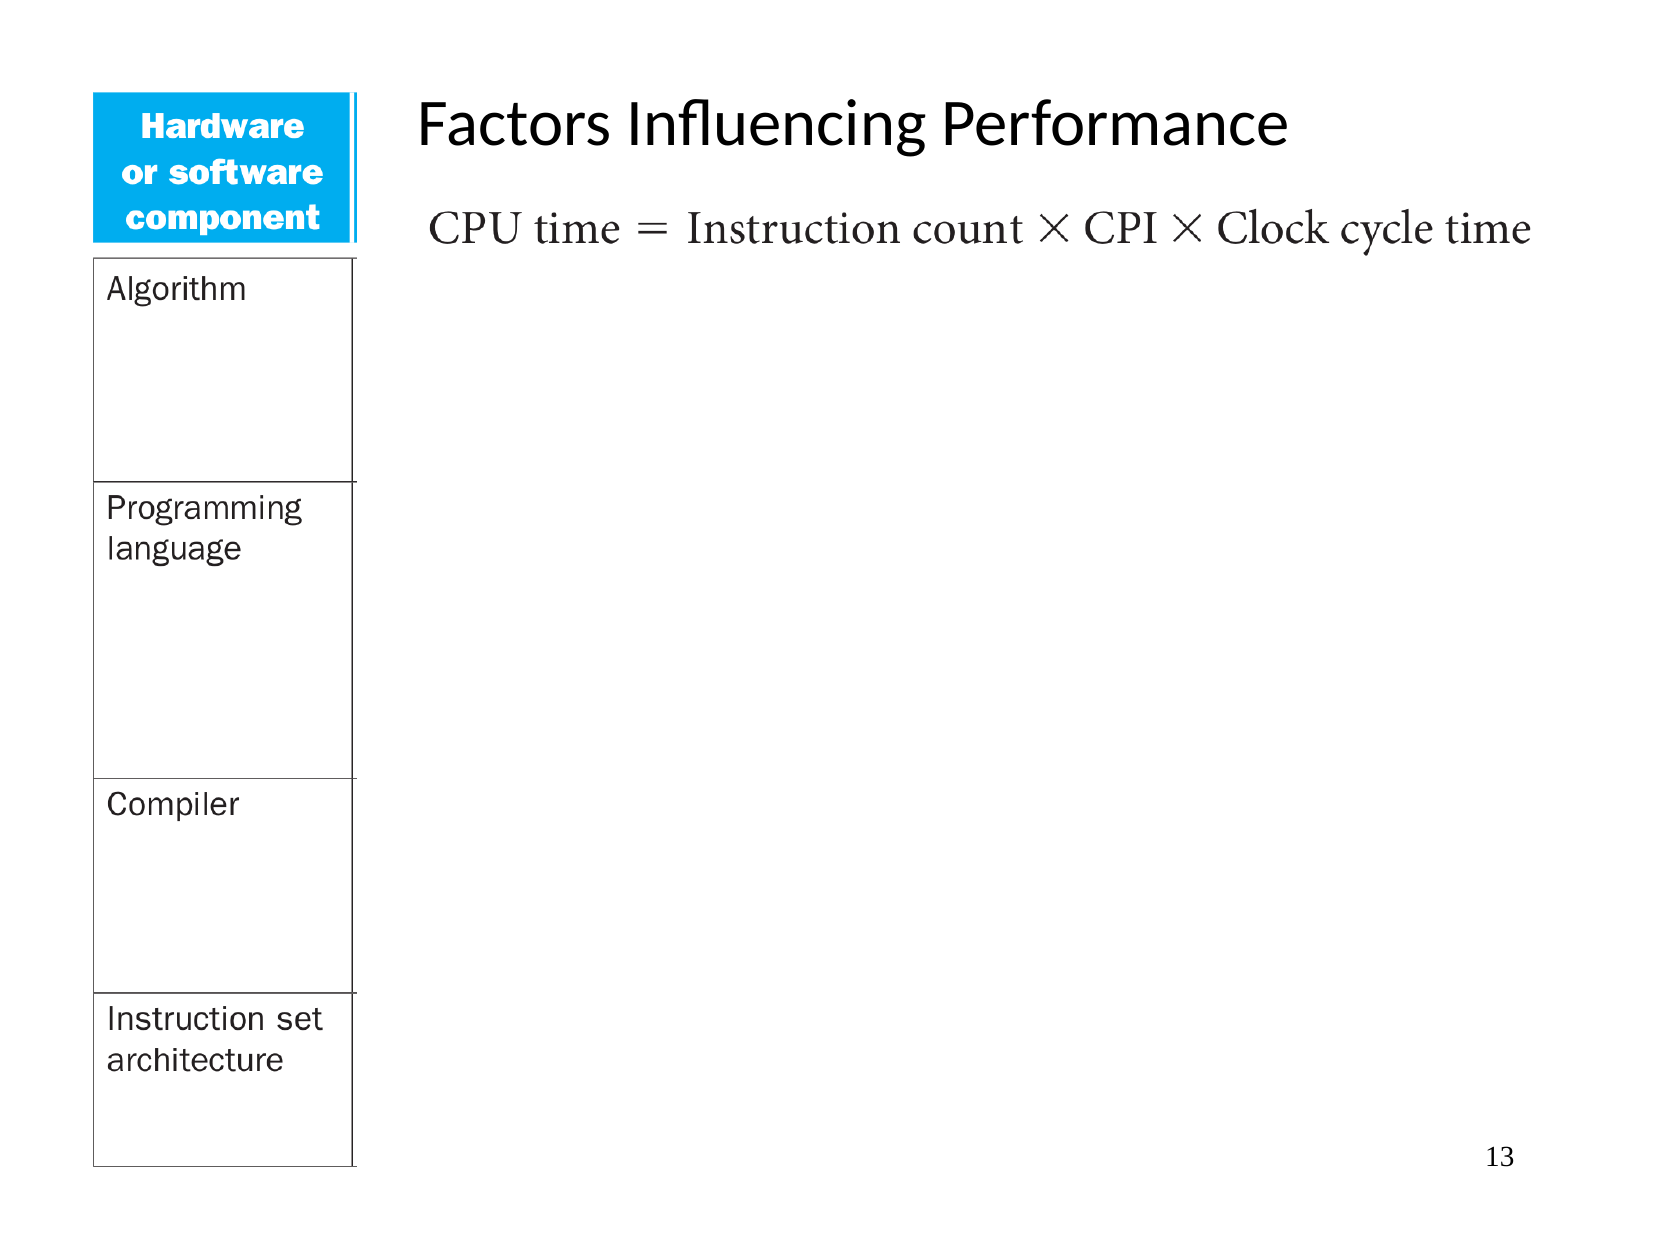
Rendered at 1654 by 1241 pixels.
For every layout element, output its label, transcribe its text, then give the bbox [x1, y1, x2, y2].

slide_number <number> [1185, 1129, 1530, 1213]
picture [75, 74, 357, 1174]
text_box Factors Influencing Performance [402, 71, 1306, 167]
picture [412, 187, 1552, 272]
